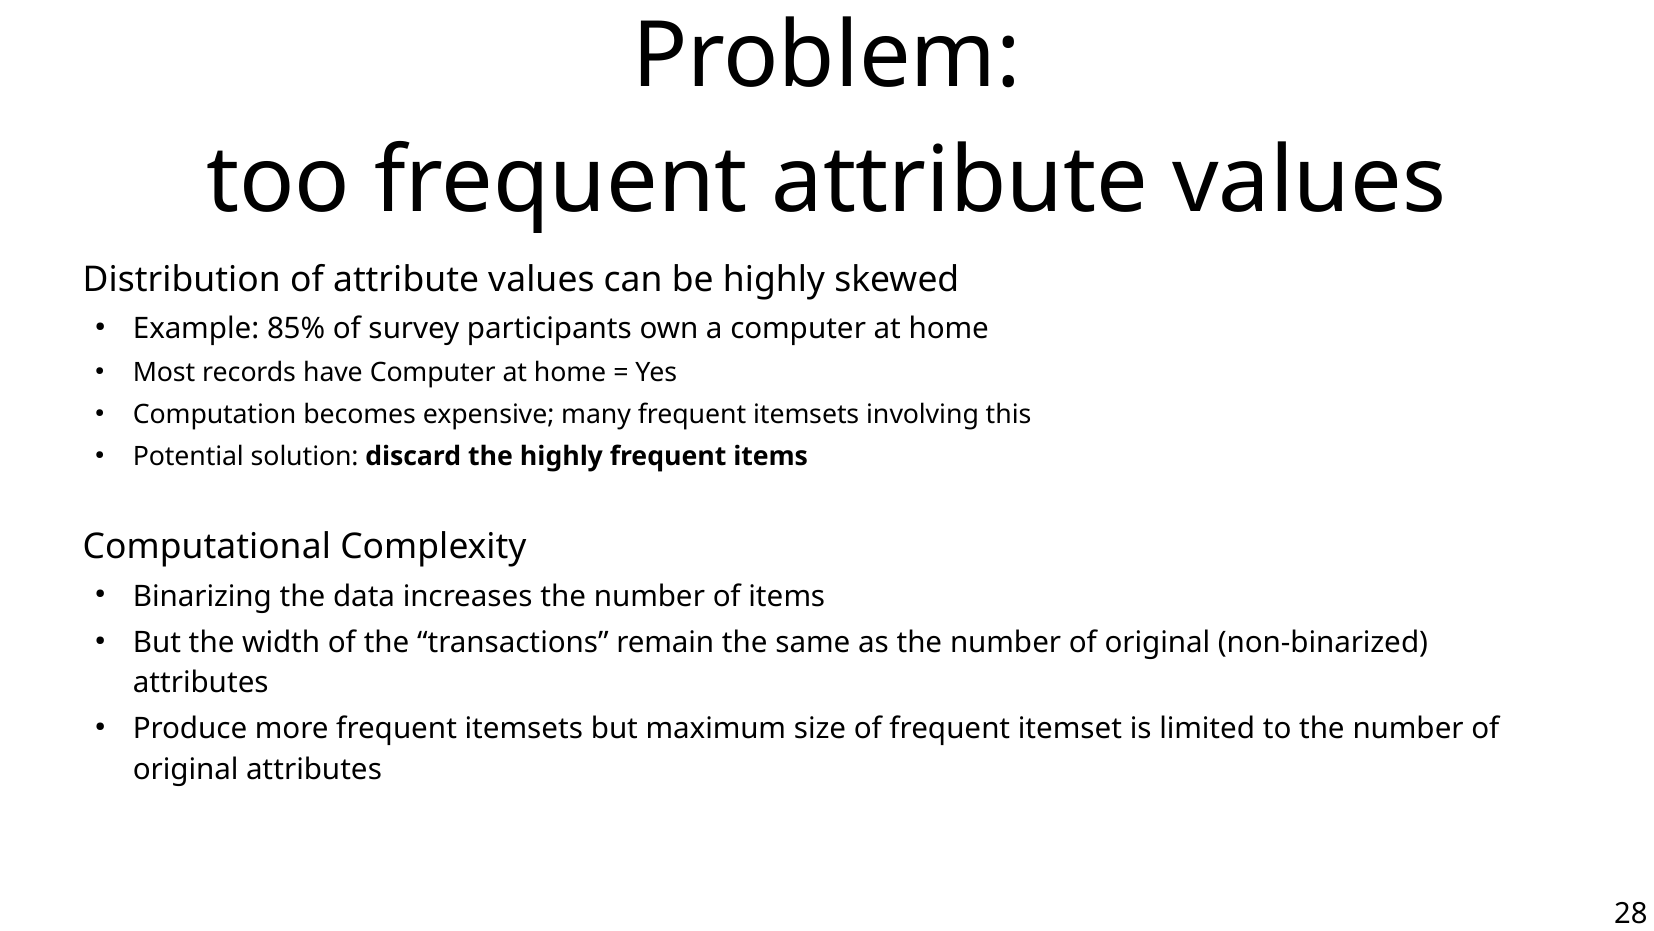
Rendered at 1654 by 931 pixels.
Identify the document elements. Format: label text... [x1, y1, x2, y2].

list Distribution of attribute values can be highly skewed Example: 85% of survey participants own a computer at home Most records have Computer at home = Yes Computation becomes expensive; many frequent itemsets involving this Potential solution: discard the highly frequent items Computational Complexity Binarizing the data increases the number of items But the width of the “transactions” remain the same as the number of original (non-binarized) attributes Produce more frequent itemsets but maximum size of frequent itemset is limited to the number of original attributes [82, 253, 1571, 793]
title Problem: too frequent attribute values [82, 1, 1571, 226]
